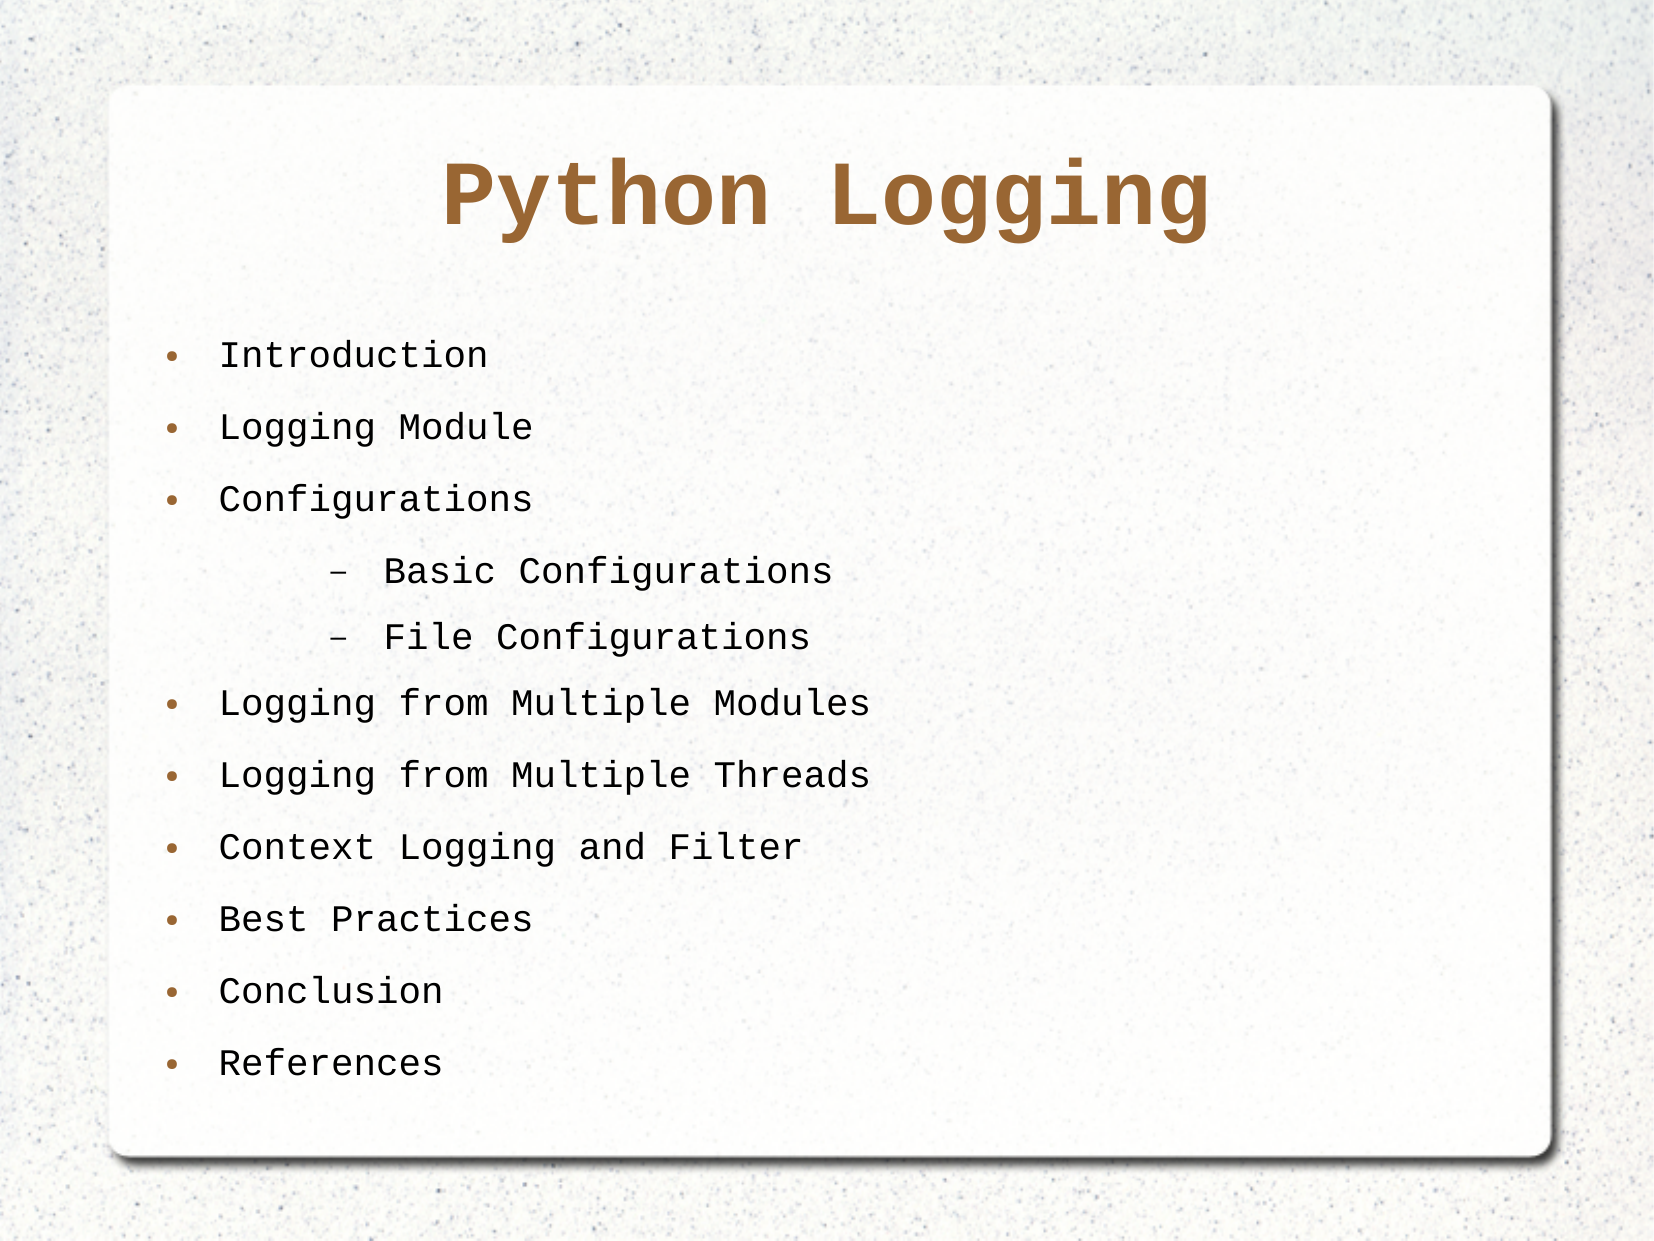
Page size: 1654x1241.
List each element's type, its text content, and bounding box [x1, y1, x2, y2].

picture [0, 0, 1654, 1241]
title Python Logging [118, 96, 1536, 304]
list Introduction Logging Module Configurations Basic Configurations File Configurations Logging from Multiple Modules Logging from Multiple Threads Context Logging and Filter Best Practices Conclusion References [147, 336, 1506, 1032]
